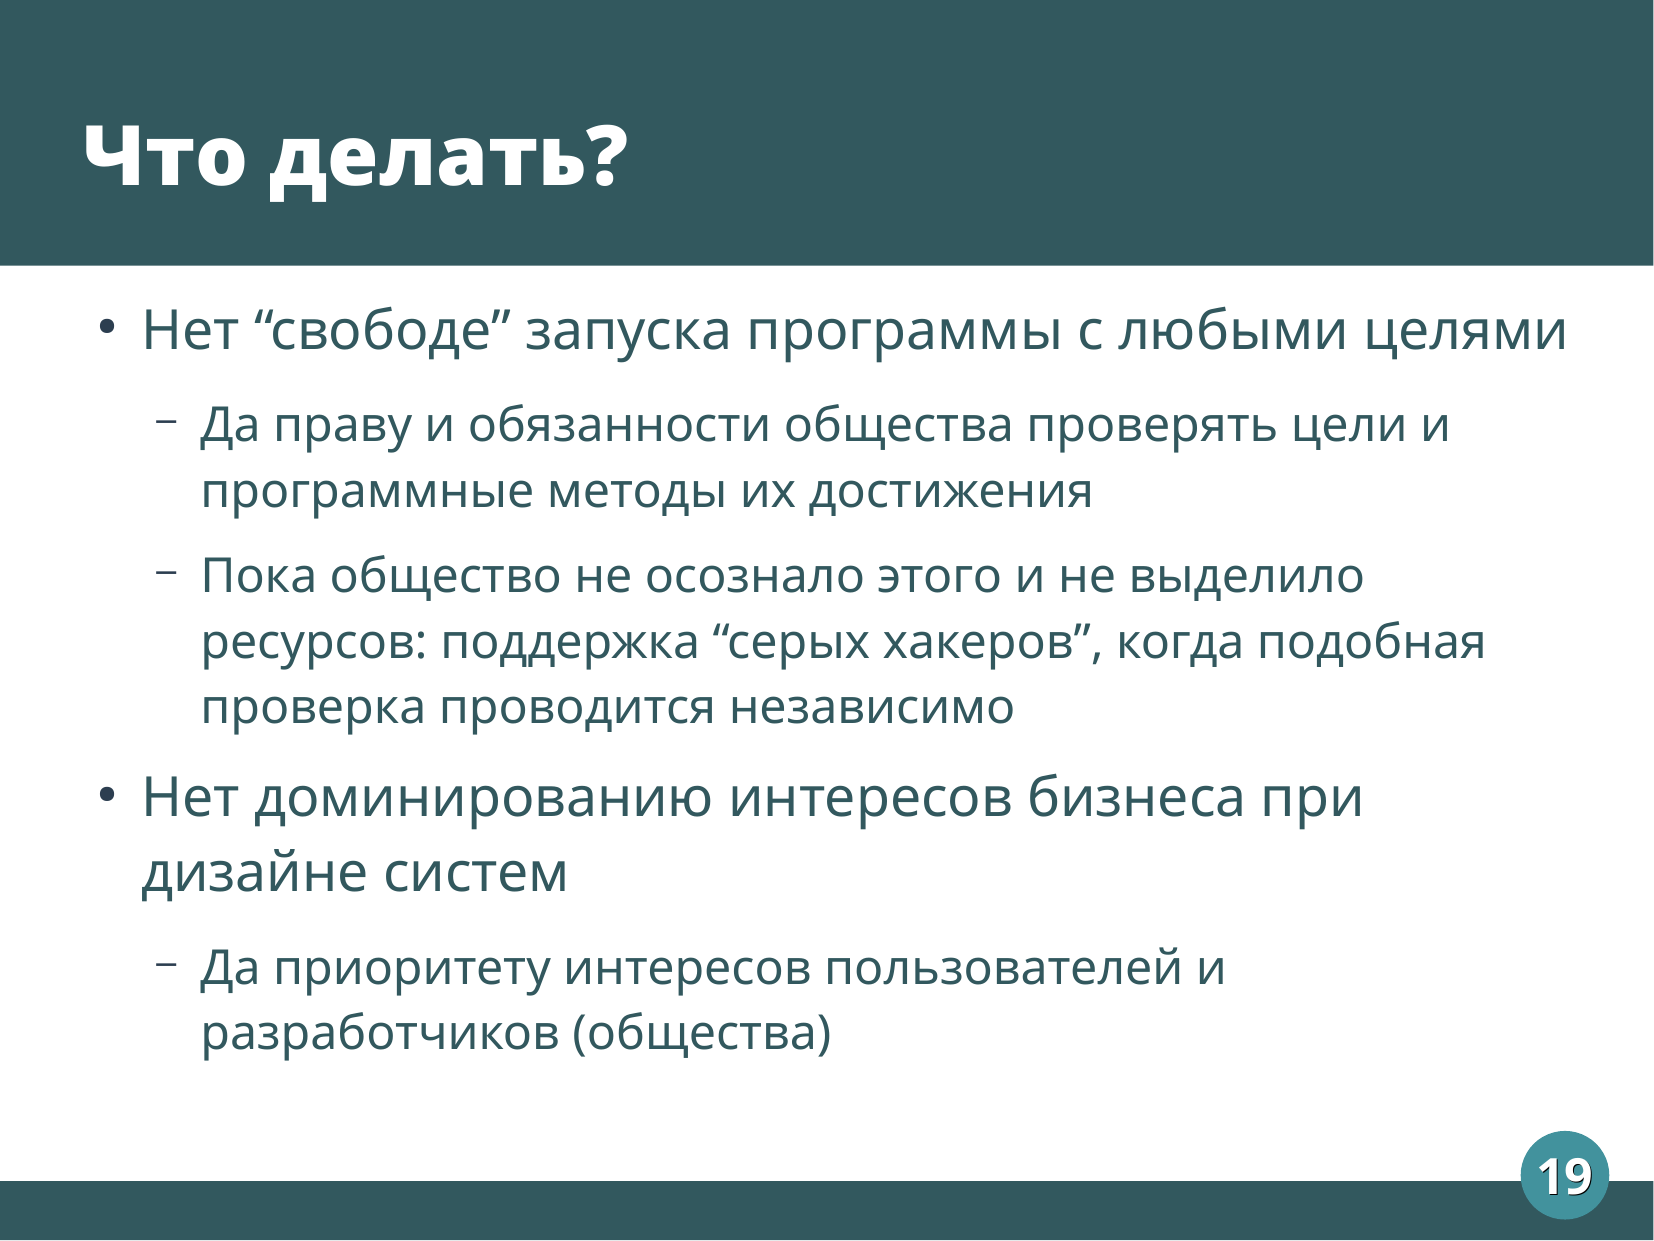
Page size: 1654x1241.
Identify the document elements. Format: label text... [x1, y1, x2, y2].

list Нет “свободе” запуска программы с любыми целями Да праву и обязанности общества проверять цели и программные методы их достижения Пока общество не осознало этого и не выделило ресурсов: поддержка “серых хакеров”, когда подобная проверка проводится независимо Нет доминированию интересов бизнеса при дизайне систем Да приоритету интересов пользователей и разработчиков (общества) [82, 290, 1571, 1126]
title Что делать? [82, 49, 1571, 257]
